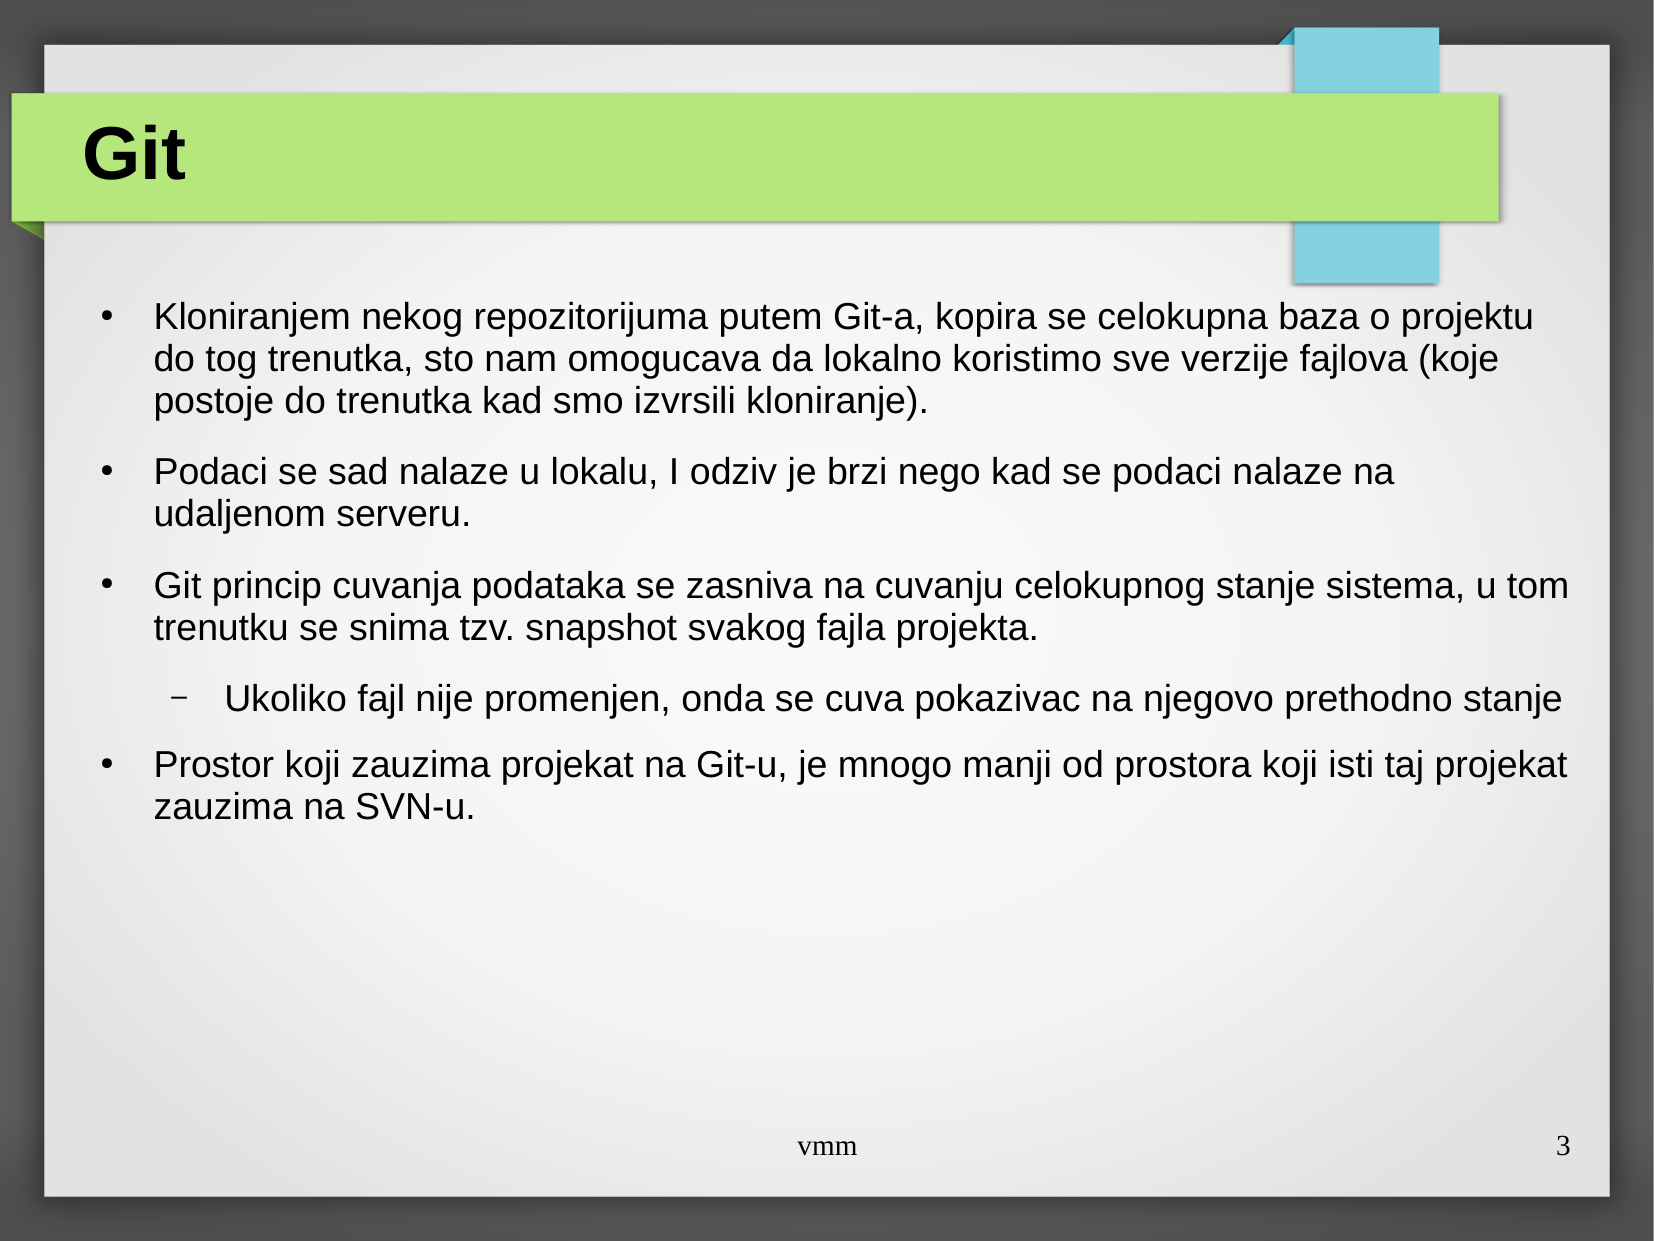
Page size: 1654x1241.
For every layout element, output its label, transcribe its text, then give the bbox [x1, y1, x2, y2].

picture [0, 0, 1654, 1241]
list Kloniranjem nekog repozitorijuma putem Git-a, kopira se celokupna baza o projektu do tog trenutka, sto nam omogucava da lokalno koristimo sve verzije fajlova (koje postoje do trenutka kad smo izvrsili kloniranje). Podaci se sad nalaze u lokalu, I odziv je brzi nego kad se podaci nalaze na udaljenom serveru. Git princip cuvanja podataka se zasniva na cuvanju celokupnog stanje sistema, u tom trenutku se snima tzv. snapshot svakog fajla projekta. Ukoliko fajl nije promenjen, onda se cuva pokazivac na njegovo prethodno stanje Prostor koji zauzima projekat na Git-u, je mnogo manji od prostora koji isti taj projekat zauzima na SVN-u. [82, 295, 1571, 1126]
title Git [82, 94, 1264, 213]
